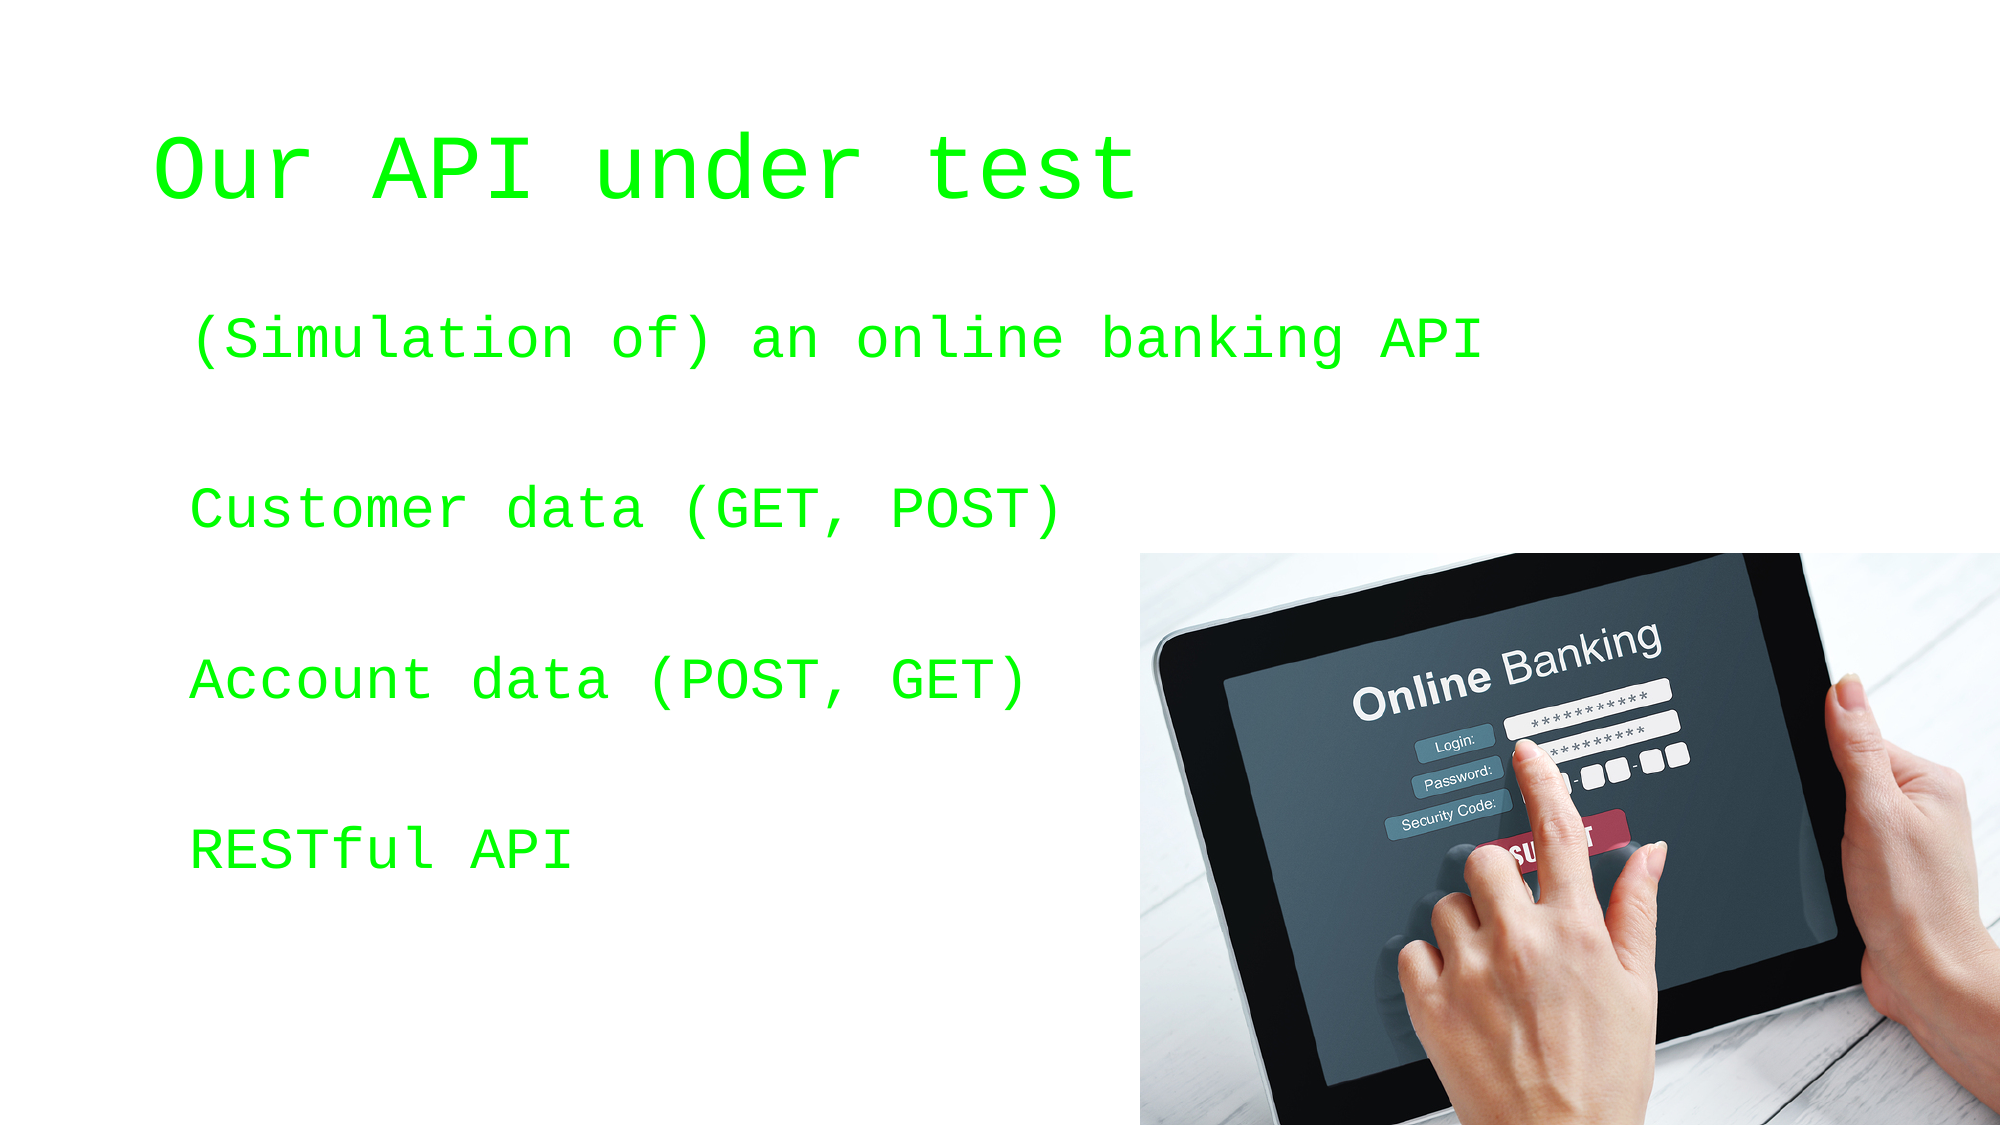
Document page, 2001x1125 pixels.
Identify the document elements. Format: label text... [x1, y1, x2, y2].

list (Simulation of) an online banking API Customer data (GET, POST) Account data (POST, GET) RESTful API [137, 299, 1863, 1014]
picture [1140, 553, 2000, 1125]
title Our API under test [137, 59, 1863, 278]
